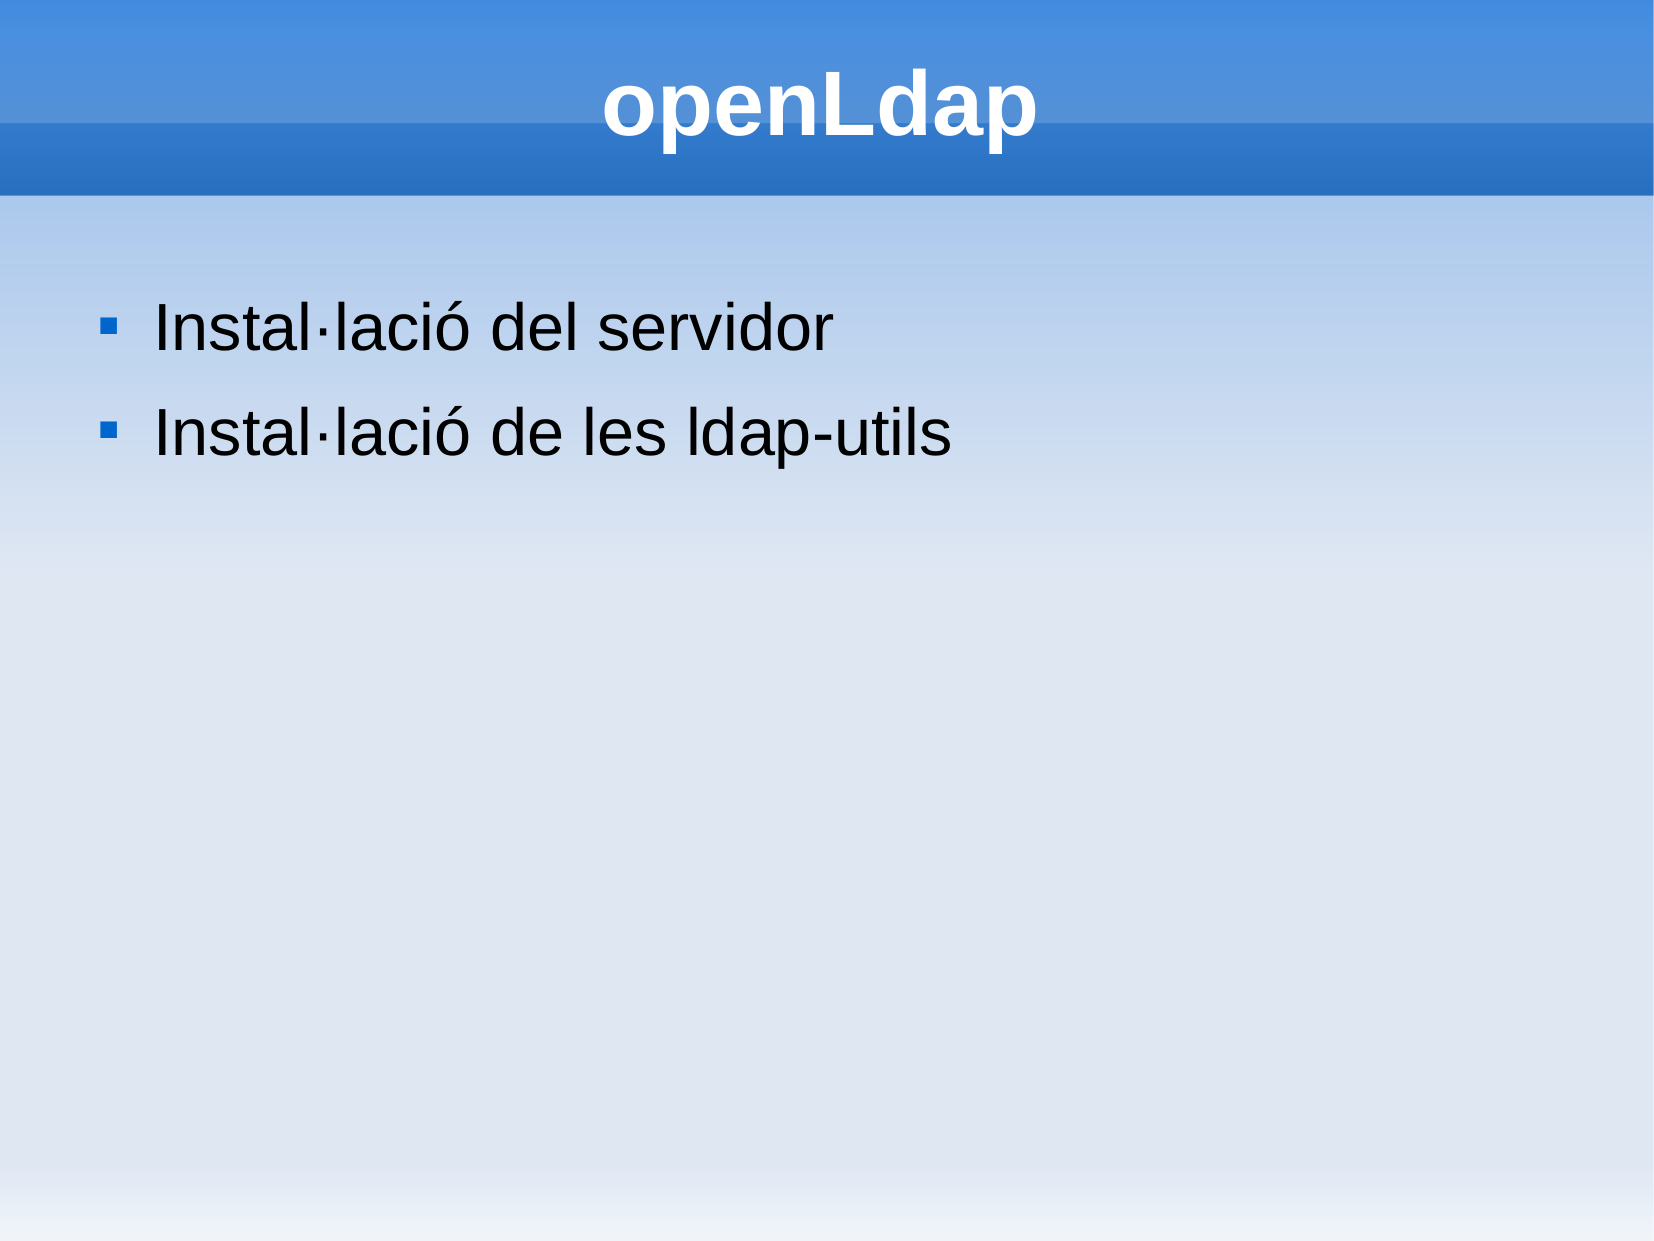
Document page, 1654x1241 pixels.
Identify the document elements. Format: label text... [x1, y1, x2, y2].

list Instal·lació del servidor Instal·lació de les ldap-utils [82, 290, 1571, 1109]
picture [0, 0, 1654, 1241]
title openLdap [76, 0, 1565, 208]
